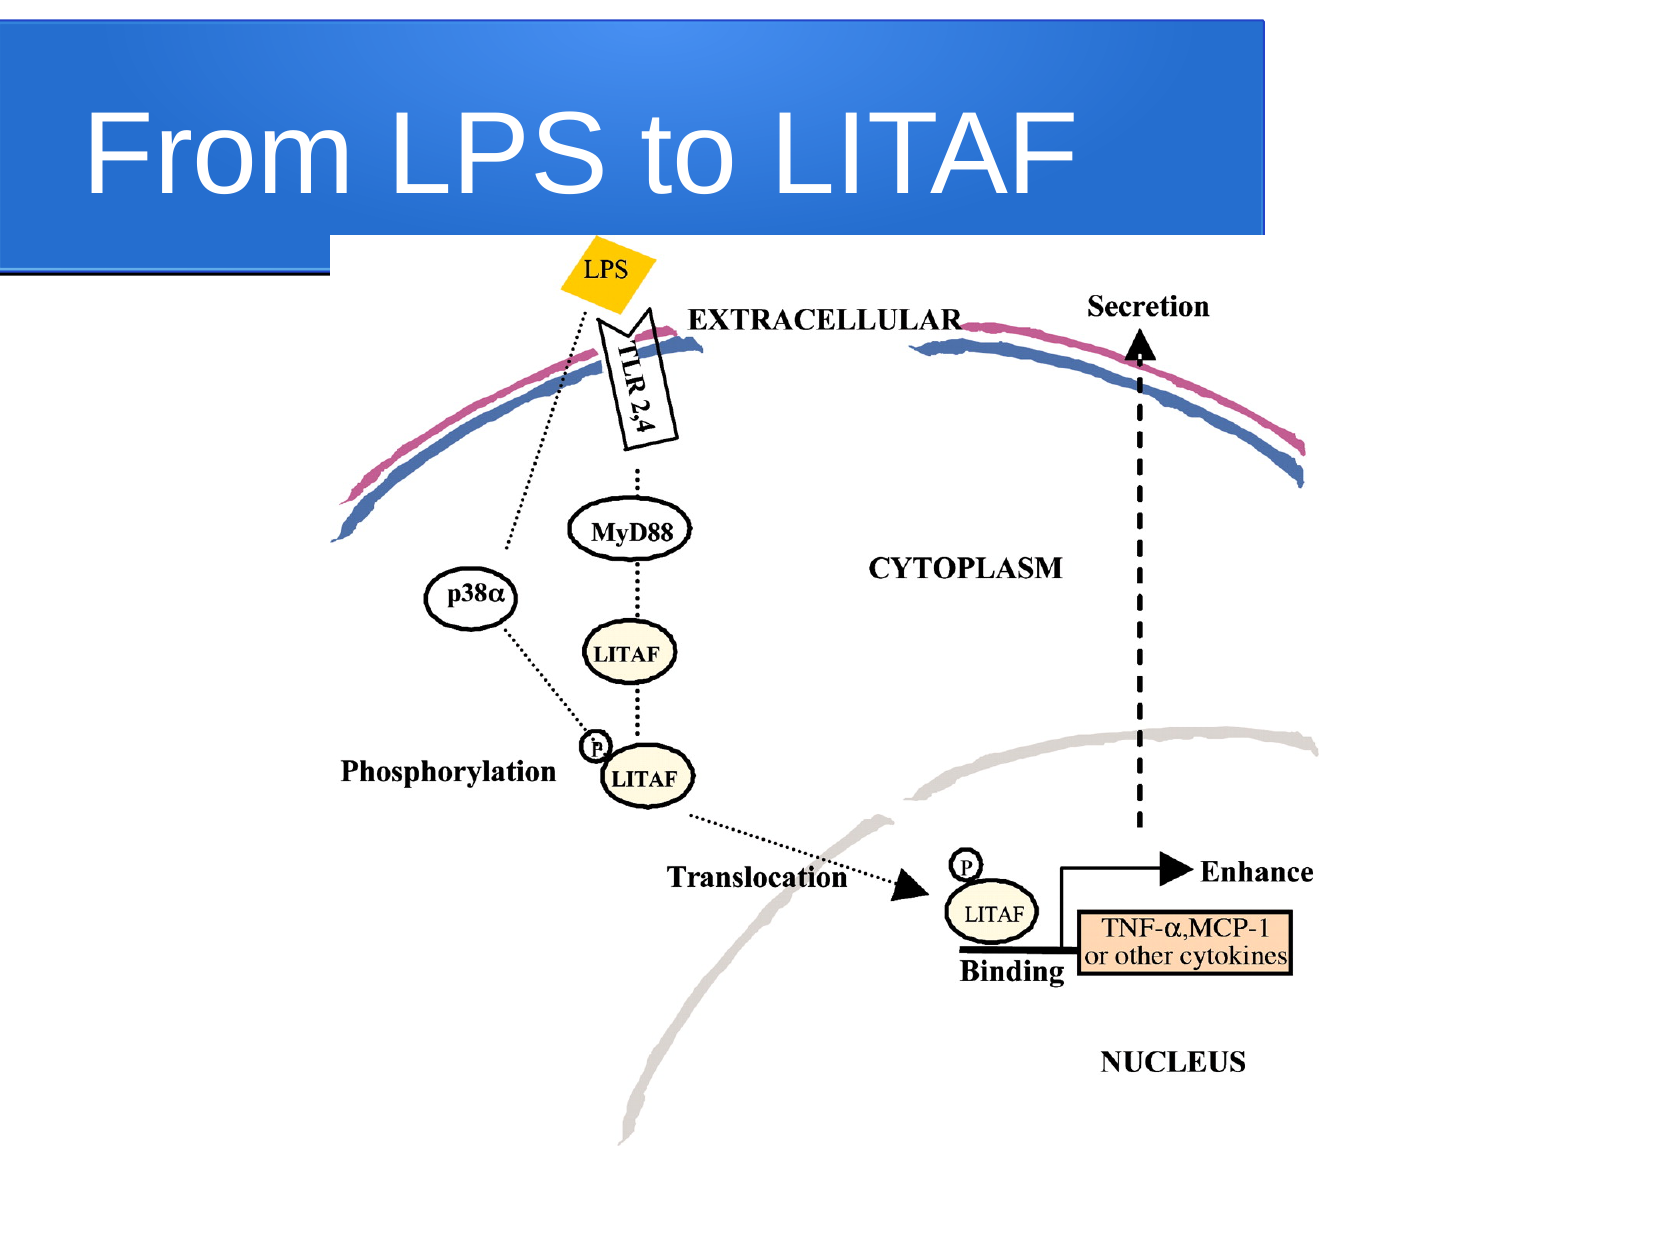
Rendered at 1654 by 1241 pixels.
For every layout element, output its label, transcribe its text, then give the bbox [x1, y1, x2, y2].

picture [330, 235, 1319, 1146]
title From LPS to LITAF [82, 49, 1571, 257]
